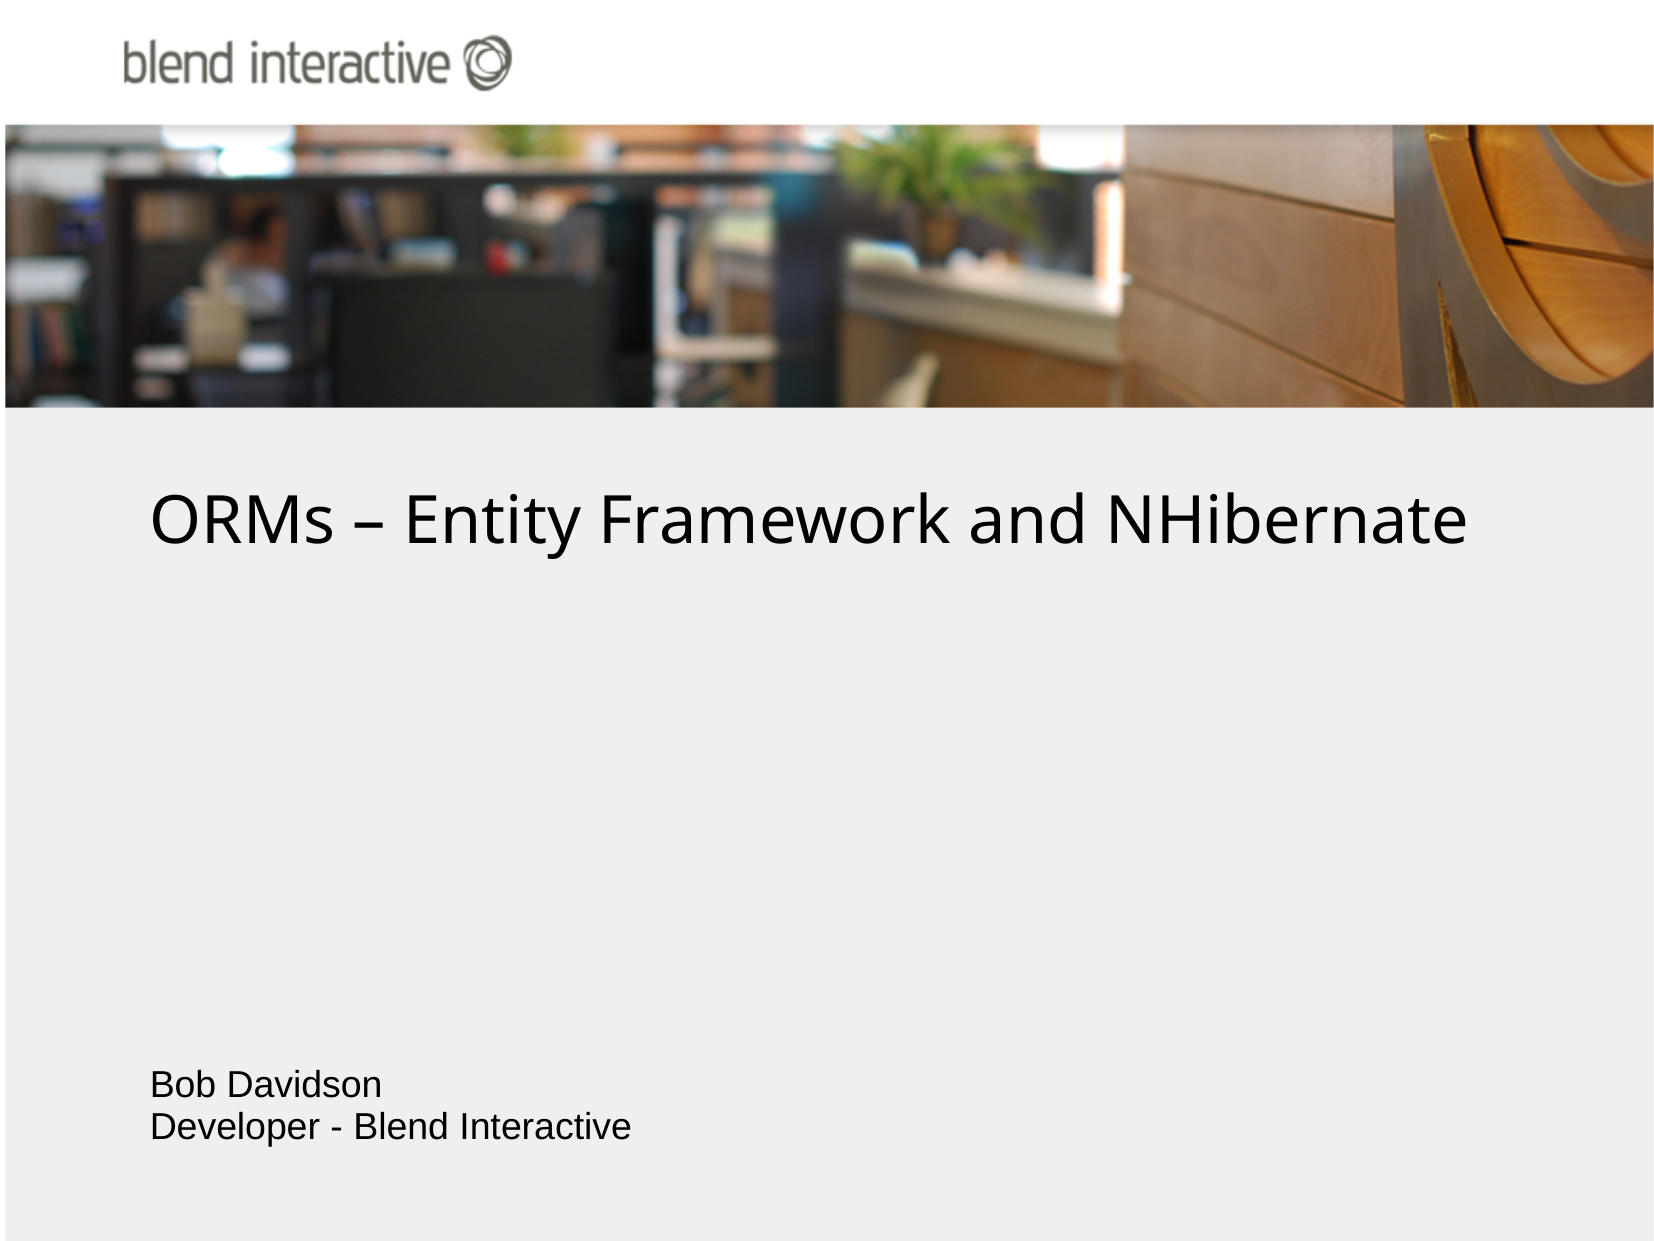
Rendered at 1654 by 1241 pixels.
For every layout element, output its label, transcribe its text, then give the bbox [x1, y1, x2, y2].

picture [5, 4, 1654, 1241]
text_box Bob Davidson Developer - Blend Interactive [135, 1056, 916, 1156]
text_box ORMs – Entity Framework and NHibernate [135, 465, 1383, 561]
